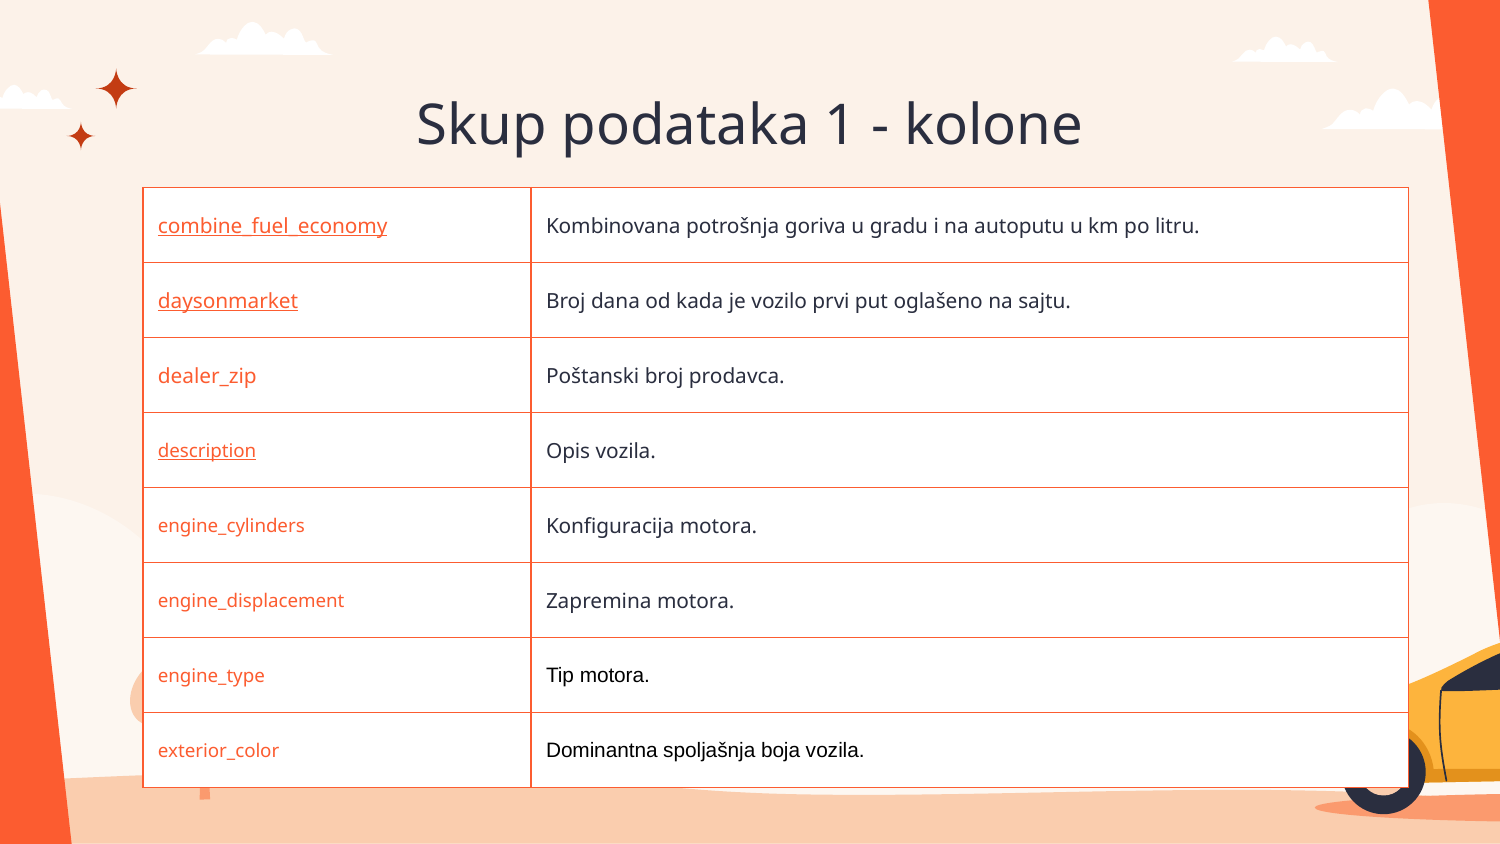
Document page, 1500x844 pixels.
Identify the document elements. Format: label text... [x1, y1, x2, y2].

table_cell engine_displacement [144, 563, 530, 637]
title Skup podataka 1 - kolone [118, 72, 1382, 167]
table_cell Opis vozila. [532, 413, 1408, 487]
table_cell Konfiguracija motora. [532, 488, 1408, 562]
table_cell Zapremina motora. [532, 563, 1408, 637]
table_header Kombinovana potrošnja goriva u gradu i na autoputu u km po litru. [532, 188, 1408, 262]
table_cell Tip motora. [532, 638, 1408, 712]
table_cell daysonmarket [144, 263, 530, 337]
table_cell engine_type [144, 638, 530, 712]
table_cell Dominantna spoljašnja boja vozila. [532, 713, 1408, 787]
table_cell Broj dana od kada je vozilo prvi put oglašeno na sajtu. [532, 263, 1408, 337]
table_cell Poštanski broj prodavca. [532, 338, 1408, 412]
table_header combine_fuel_economy [144, 188, 530, 262]
table_cell exterior_color [144, 713, 530, 787]
table_cell description [144, 413, 530, 487]
table_cell dealer_zip [144, 338, 530, 412]
table_cell engine_cylinders [144, 488, 530, 562]
